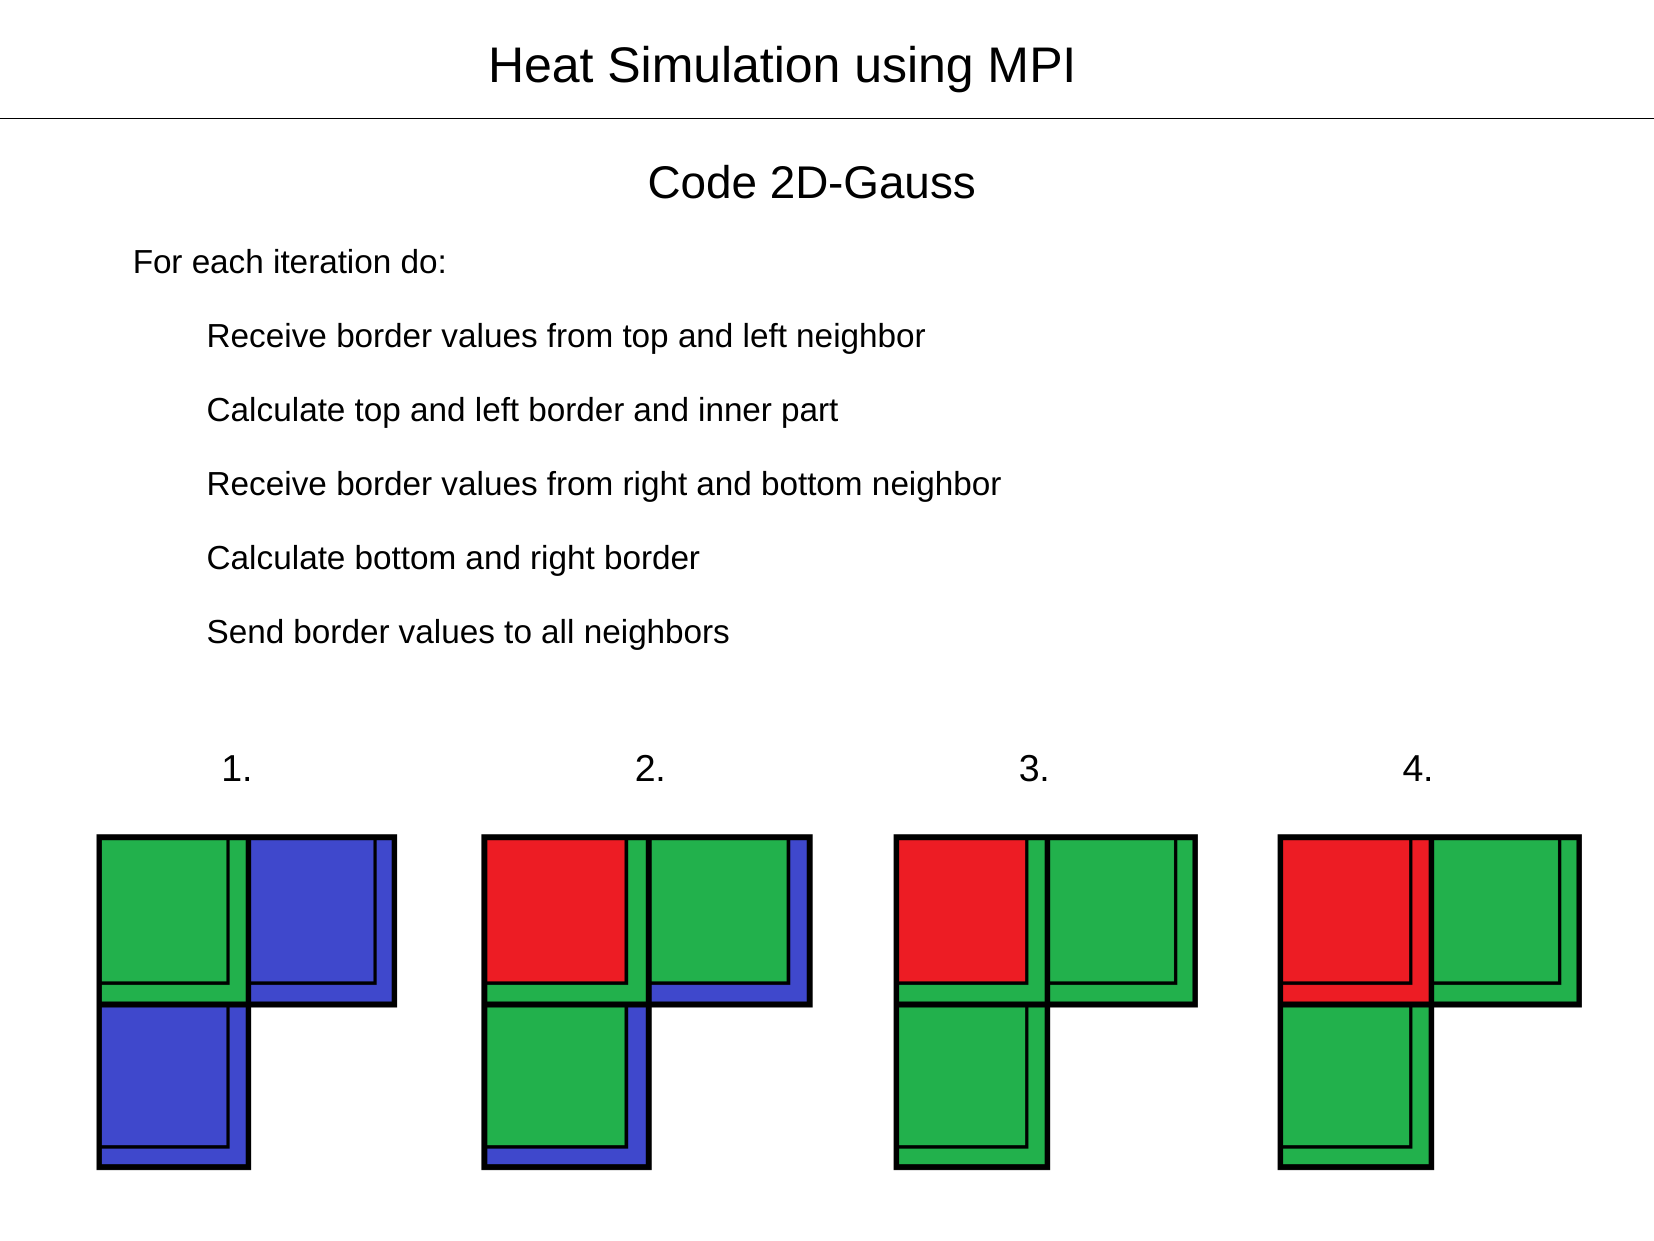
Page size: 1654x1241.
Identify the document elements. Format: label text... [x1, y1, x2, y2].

text_box 3. [1003, 740, 1093, 798]
picture [885, 826, 1211, 1182]
text_box 1. [206, 740, 296, 798]
text_box Heat Simulation using MPI [265, 29, 1300, 101]
picture [88, 826, 410, 1182]
text_box 2. [620, 740, 709, 798]
text_box 4. [1387, 740, 1477, 798]
picture [1269, 826, 1595, 1182]
text_box Code 2D-Gauss [413, 149, 1211, 217]
picture [472, 826, 827, 1182]
text_box For each iteration do: Receive border values from top and left neighbor Calculate top and left border and inner part Receive border values from right and bottom neighbor Calculate bottom and right border Send border values to all neighbors [118, 236, 1063, 680]
